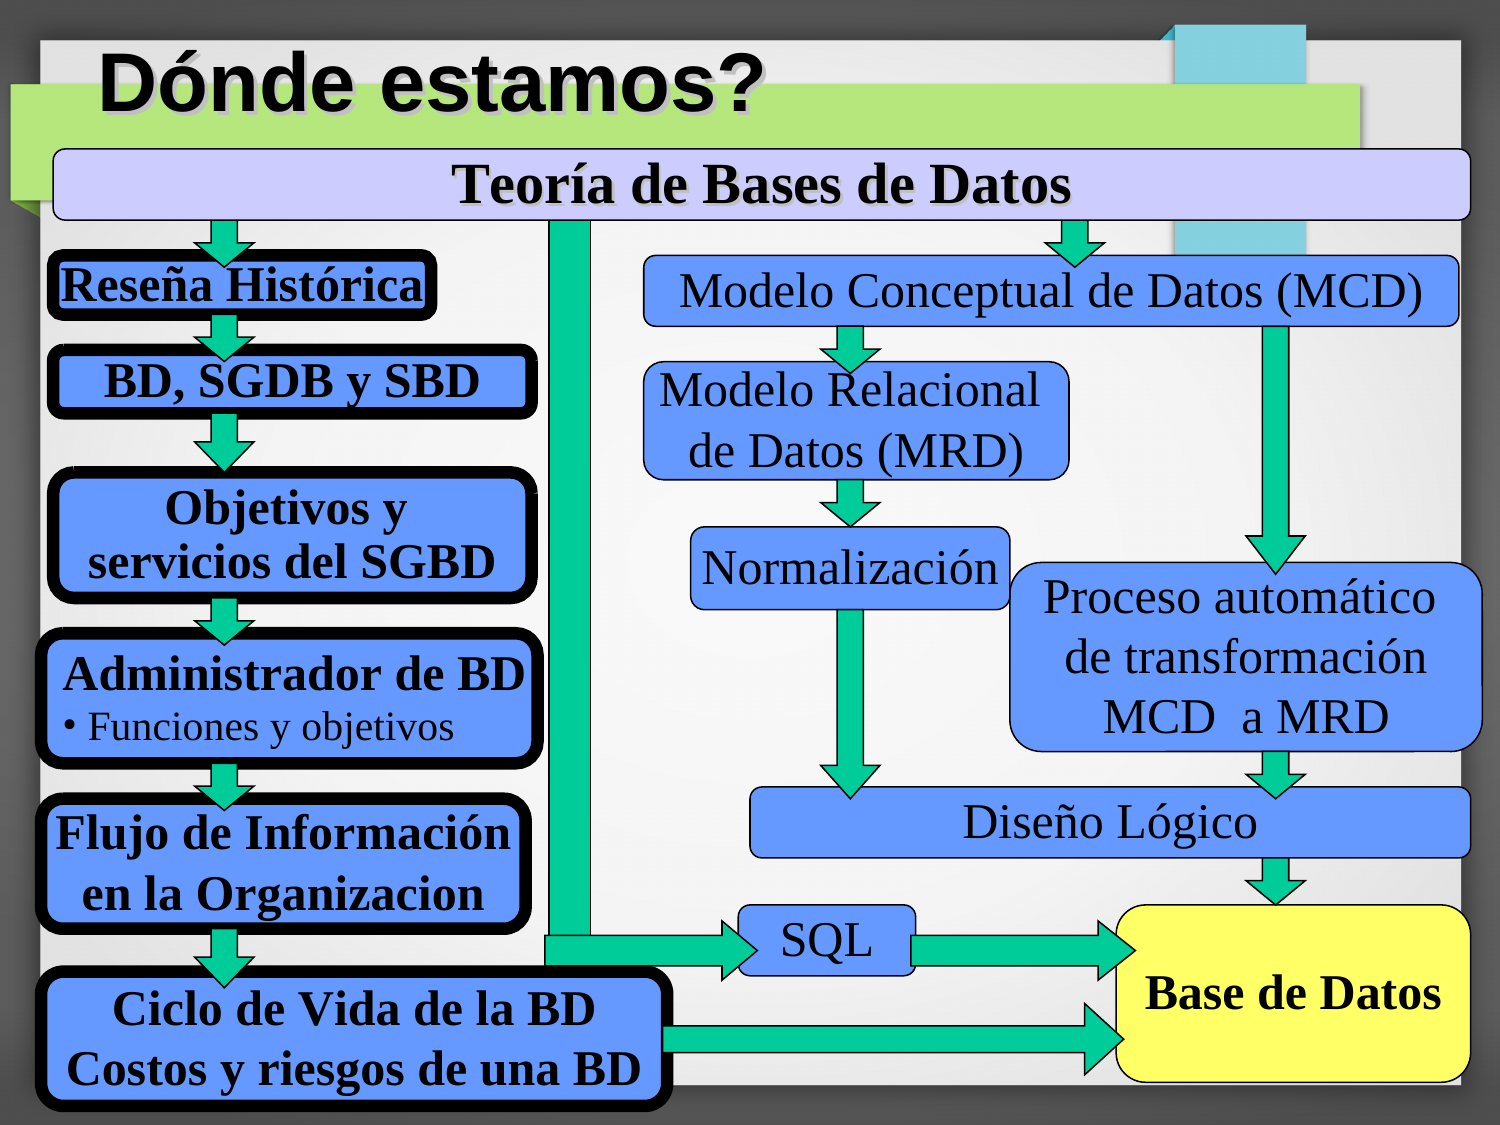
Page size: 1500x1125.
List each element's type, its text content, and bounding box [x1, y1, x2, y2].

text_box Administrador de BD Funciones y objetivos [41, 633, 538, 764]
text_box Modelo Relacional de Datos (MRD) [643, 361, 1070, 480]
text_box Ciclo de Vida de la BD Costos y riesgos de una BD [41, 971, 668, 1106]
text_box Flujo de Información en la Organizacion [41, 798, 526, 929]
text_box Proceso automático de transformación MCD a MRD [1009, 562, 1483, 752]
text_box Normalización [690, 526, 1010, 610]
text_box Modelo Conceptual de Datos (MCD) [643, 255, 1459, 327]
text_box SQL [738, 904, 916, 976]
text_box Diseño Lógico [750, 786, 1471, 858]
text_box Objetivos y servicios del SGBD [53, 472, 532, 598]
picture [0, 0, 1500, 1125]
title Dónde estamos? [53, 26, 1459, 142]
text_box BD, SGDB y SBD [53, 349, 532, 414]
text_box Reseña Histórica [53, 255, 432, 315]
text_box Base de Datos [1116, 904, 1471, 1083]
text_box Teoría de Bases de Datos [53, 148, 1471, 221]
